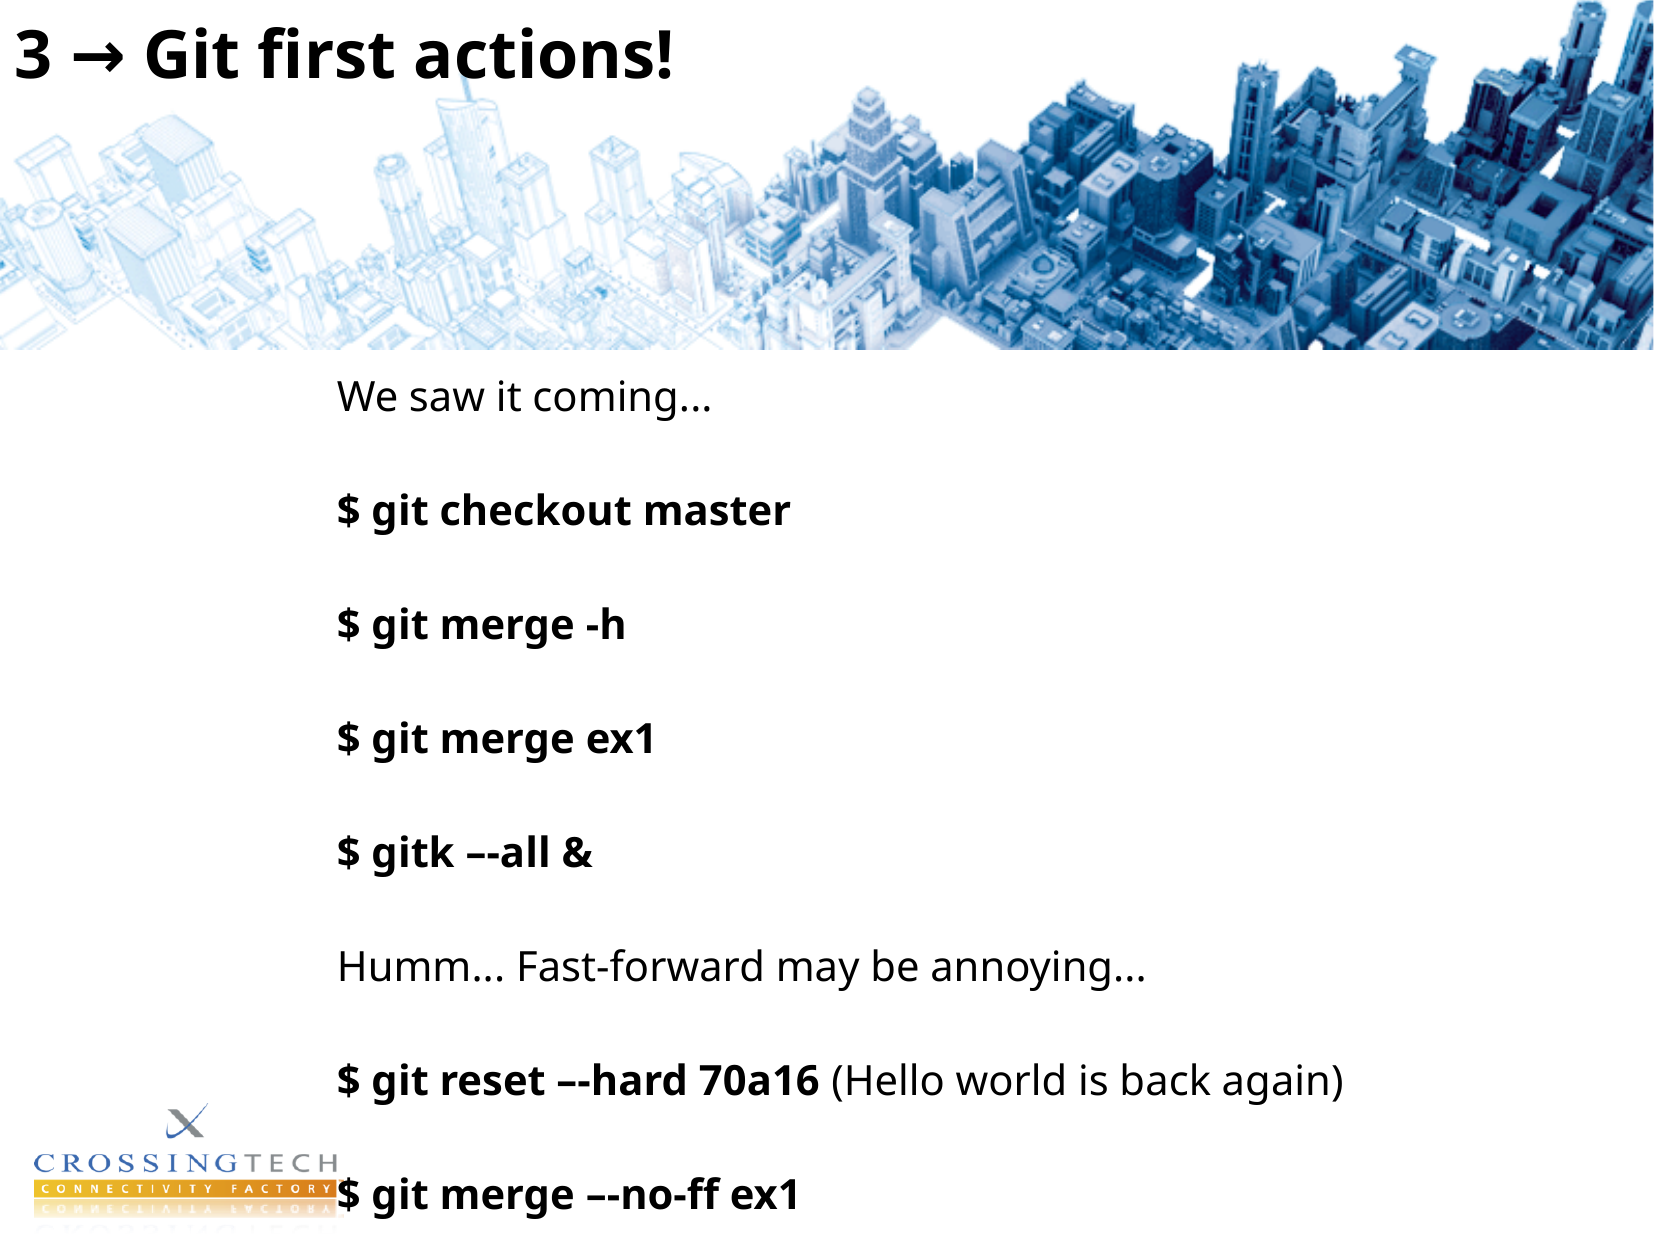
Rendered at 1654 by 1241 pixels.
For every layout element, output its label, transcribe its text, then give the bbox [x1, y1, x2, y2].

text_box We saw it coming... $ git checkout master $ git merge -h $ git merge ex1 $ gitk –-all & Humm... Fast-forward may be annoying... $ git reset –-hard 70a16 (Hello world is back again) $ git merge –-no-ff ex1 [322, 359, 1654, 1151]
picture [0, 0, 1654, 350]
picture [34, 1103, 344, 1237]
text_box 3 → Git first actions! [0, 0, 913, 93]
